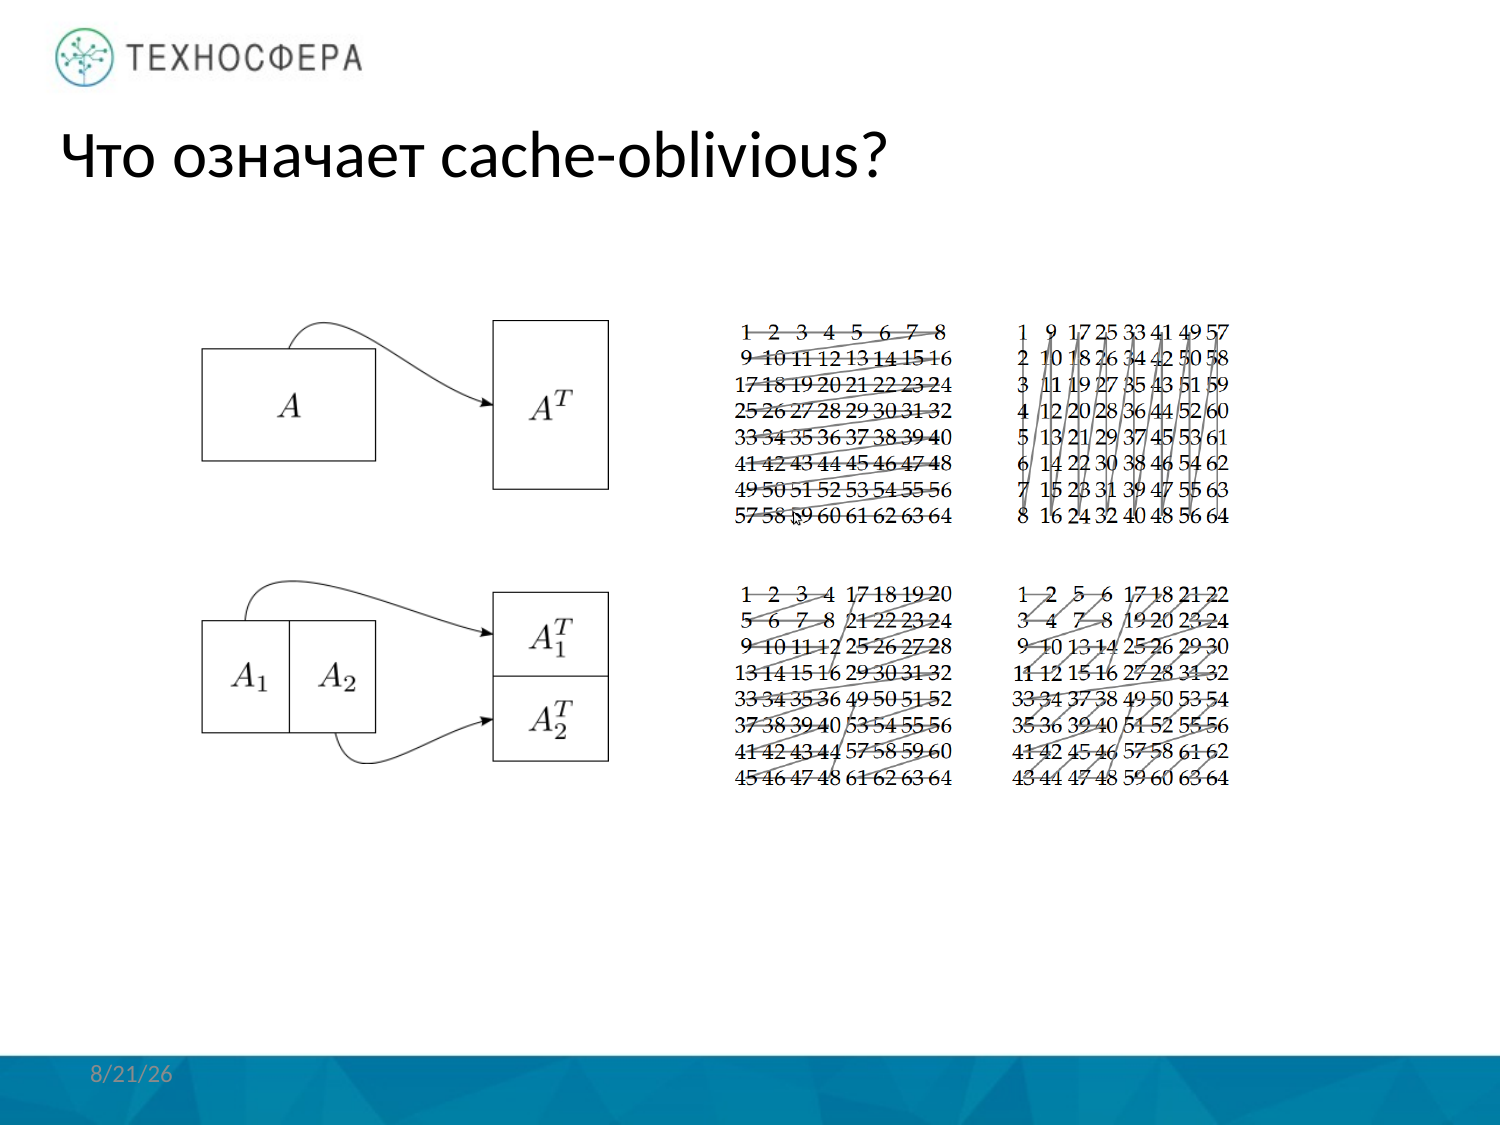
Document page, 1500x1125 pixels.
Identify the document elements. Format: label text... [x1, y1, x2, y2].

picture [0, 0, 1500, 1057]
title Что означает сache-oblivious? [60, 90, 1411, 231]
